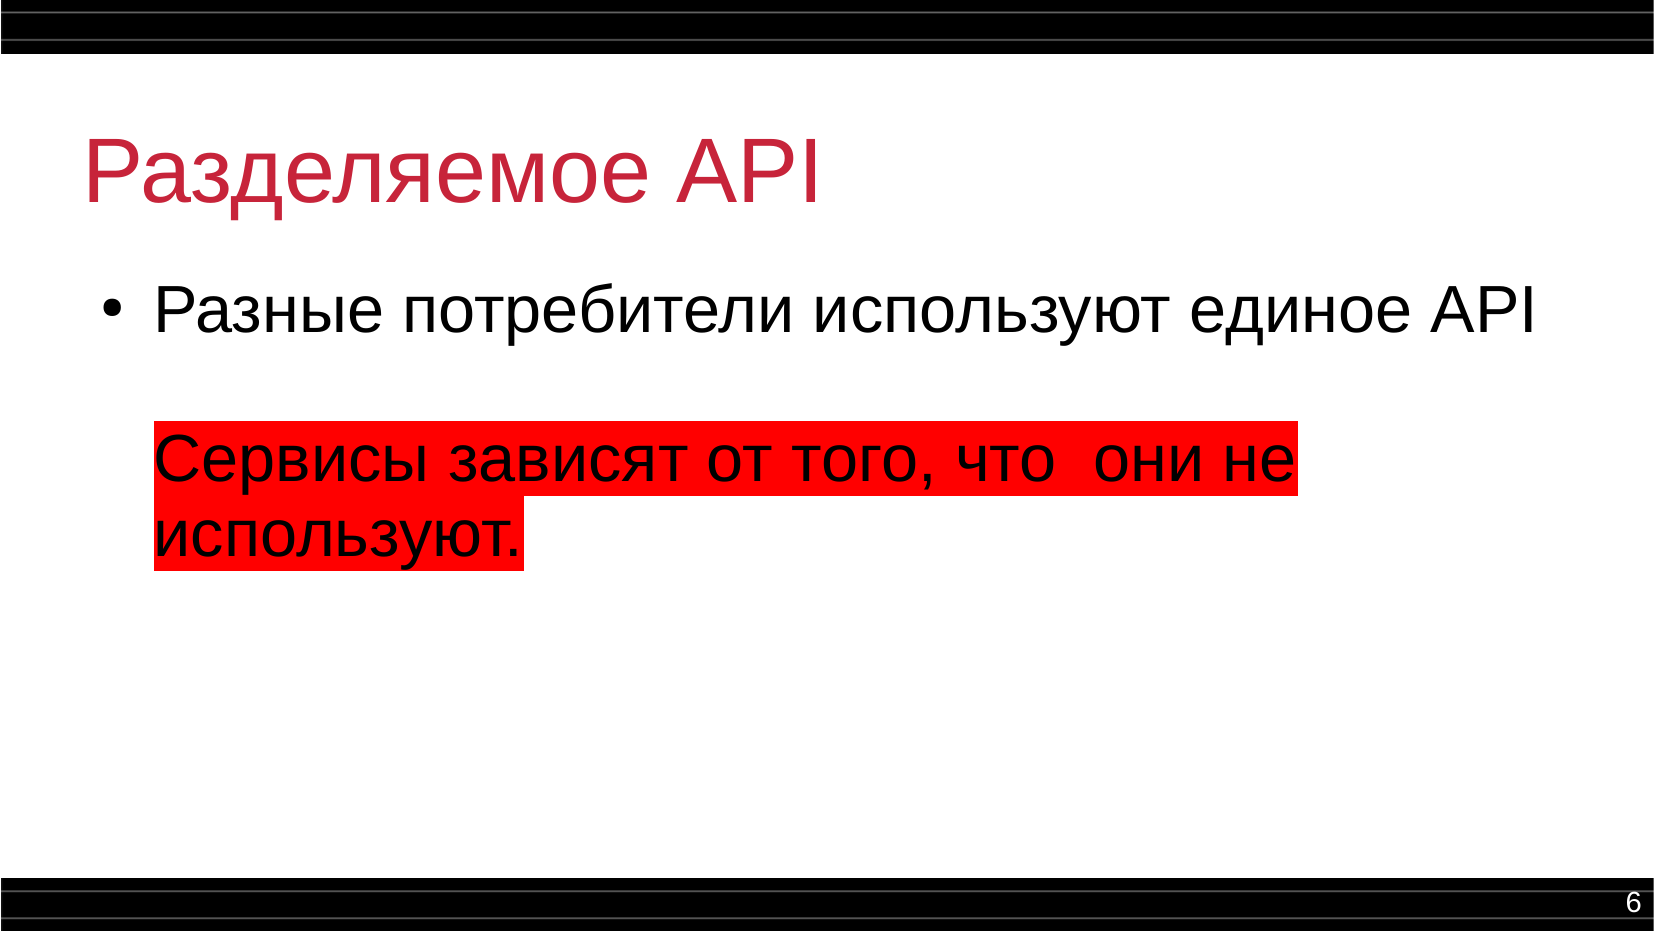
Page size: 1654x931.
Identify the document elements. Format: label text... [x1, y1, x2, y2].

picture [1, 0, 1654, 54]
list Разные потребители используют единое API Сервисы зависят от того, что они не используют. [82, 271, 1571, 758]
title Разделяемое API [82, 92, 1571, 249]
picture [1, 878, 1654, 931]
